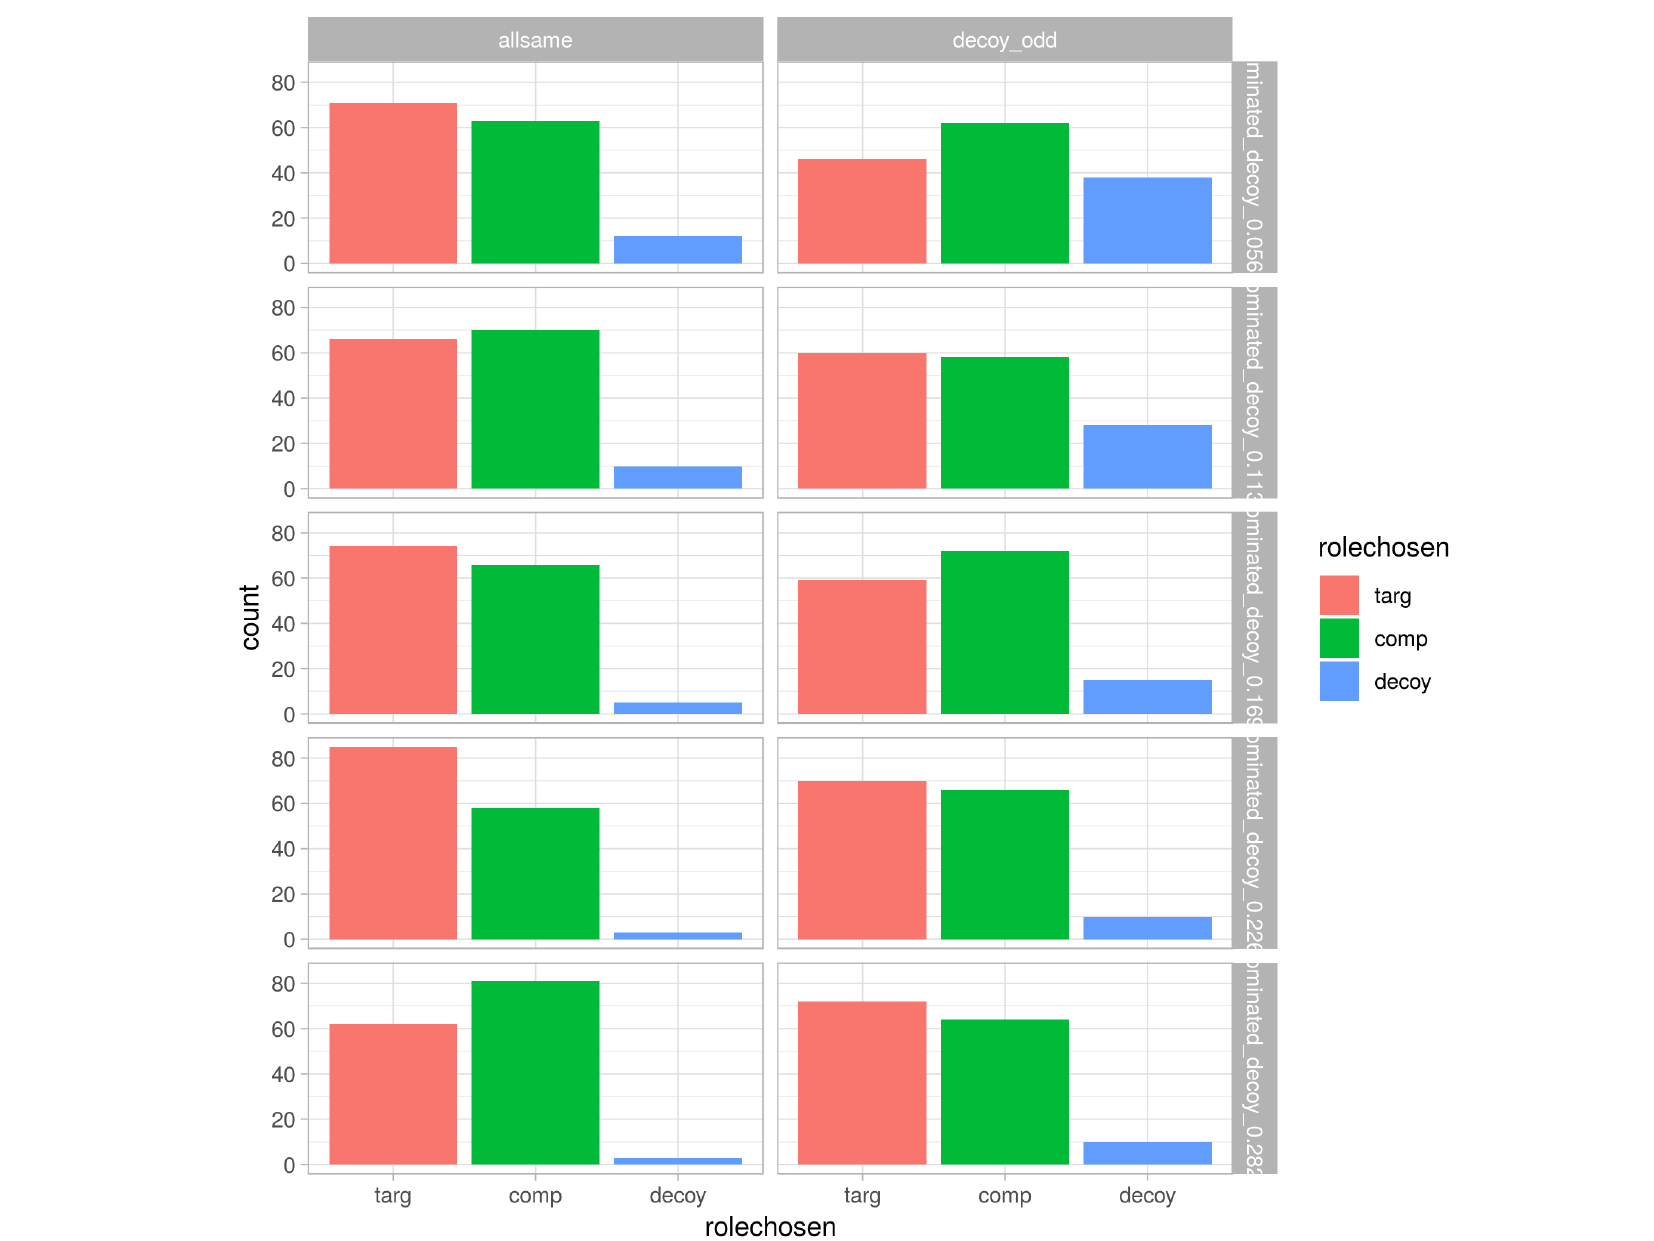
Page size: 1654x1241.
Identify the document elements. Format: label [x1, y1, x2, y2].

picture [224, 3, 1477, 1241]
